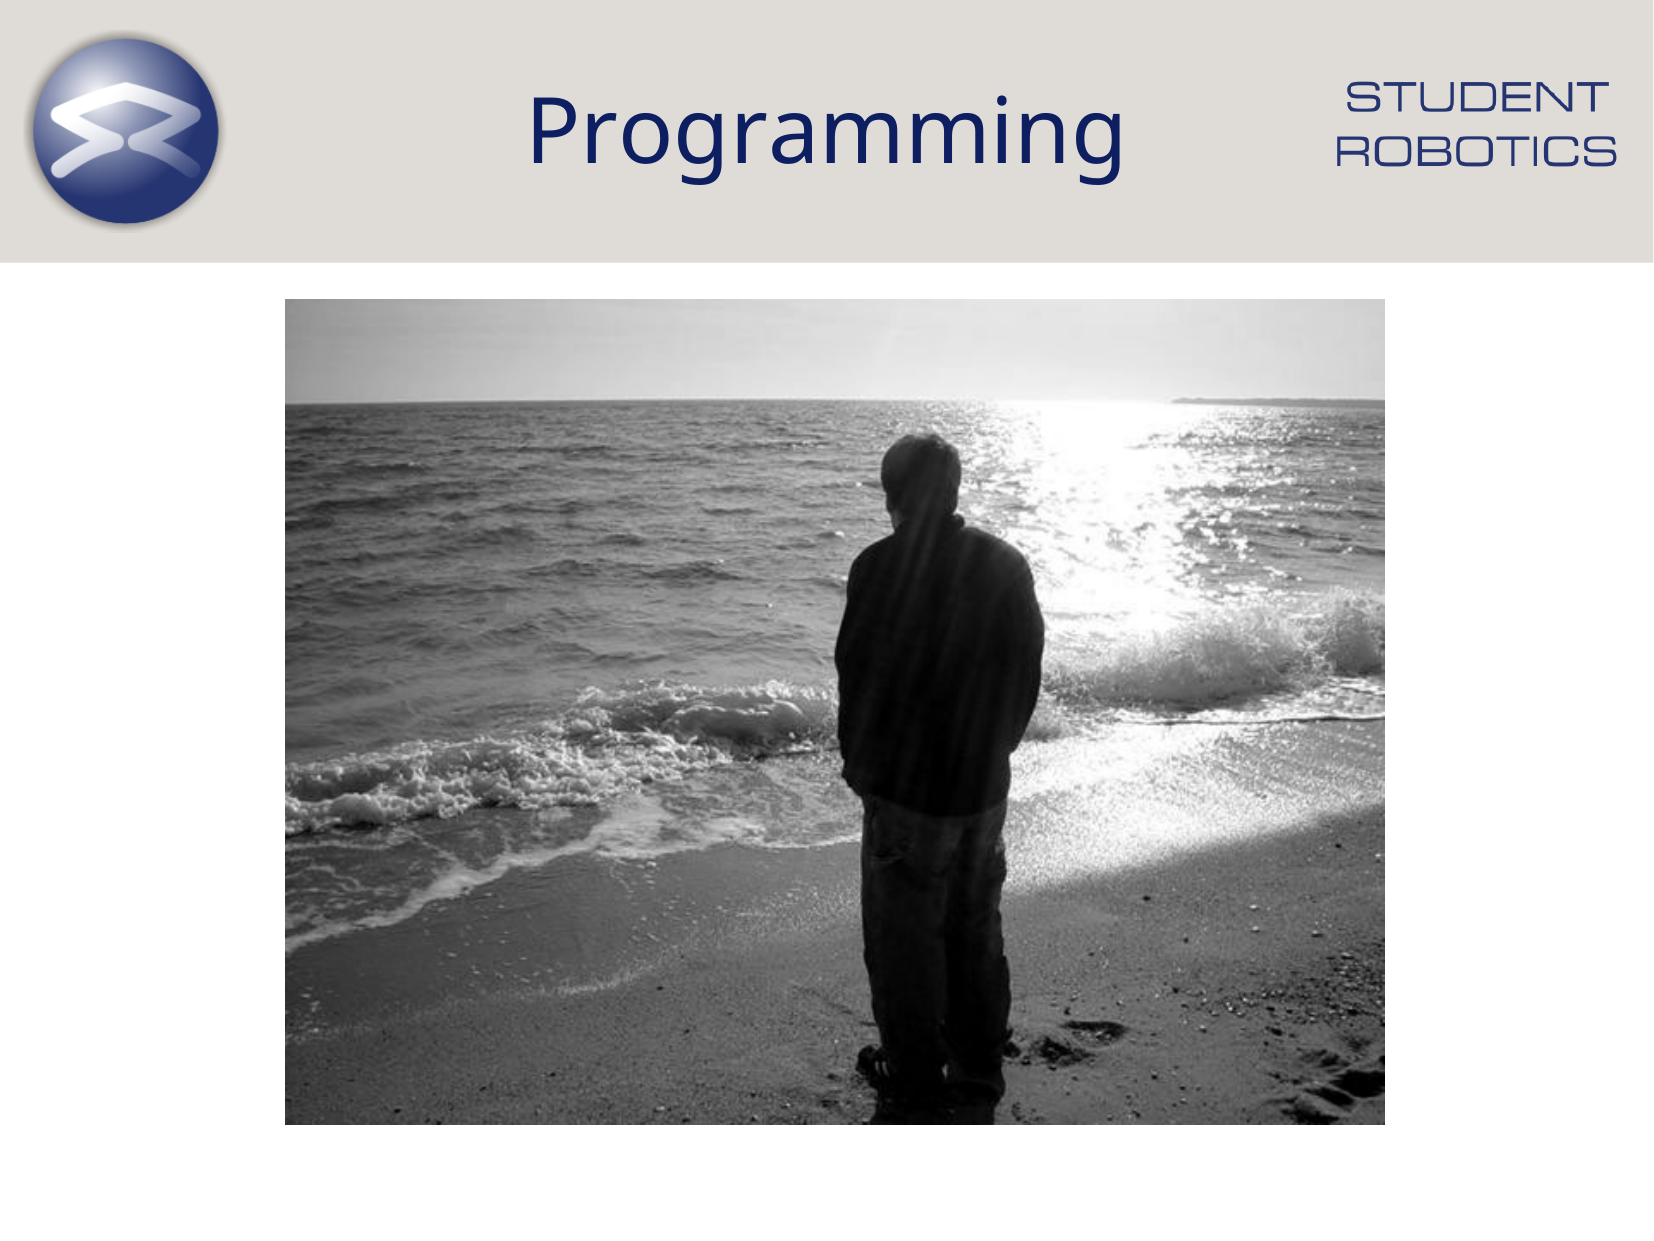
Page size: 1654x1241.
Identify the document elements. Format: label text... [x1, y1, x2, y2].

picture [285, 299, 1385, 1125]
picture [9, 19, 82, 245]
title Programming [82, 7, 1571, 250]
picture [1571, 68, 1633, 174]
